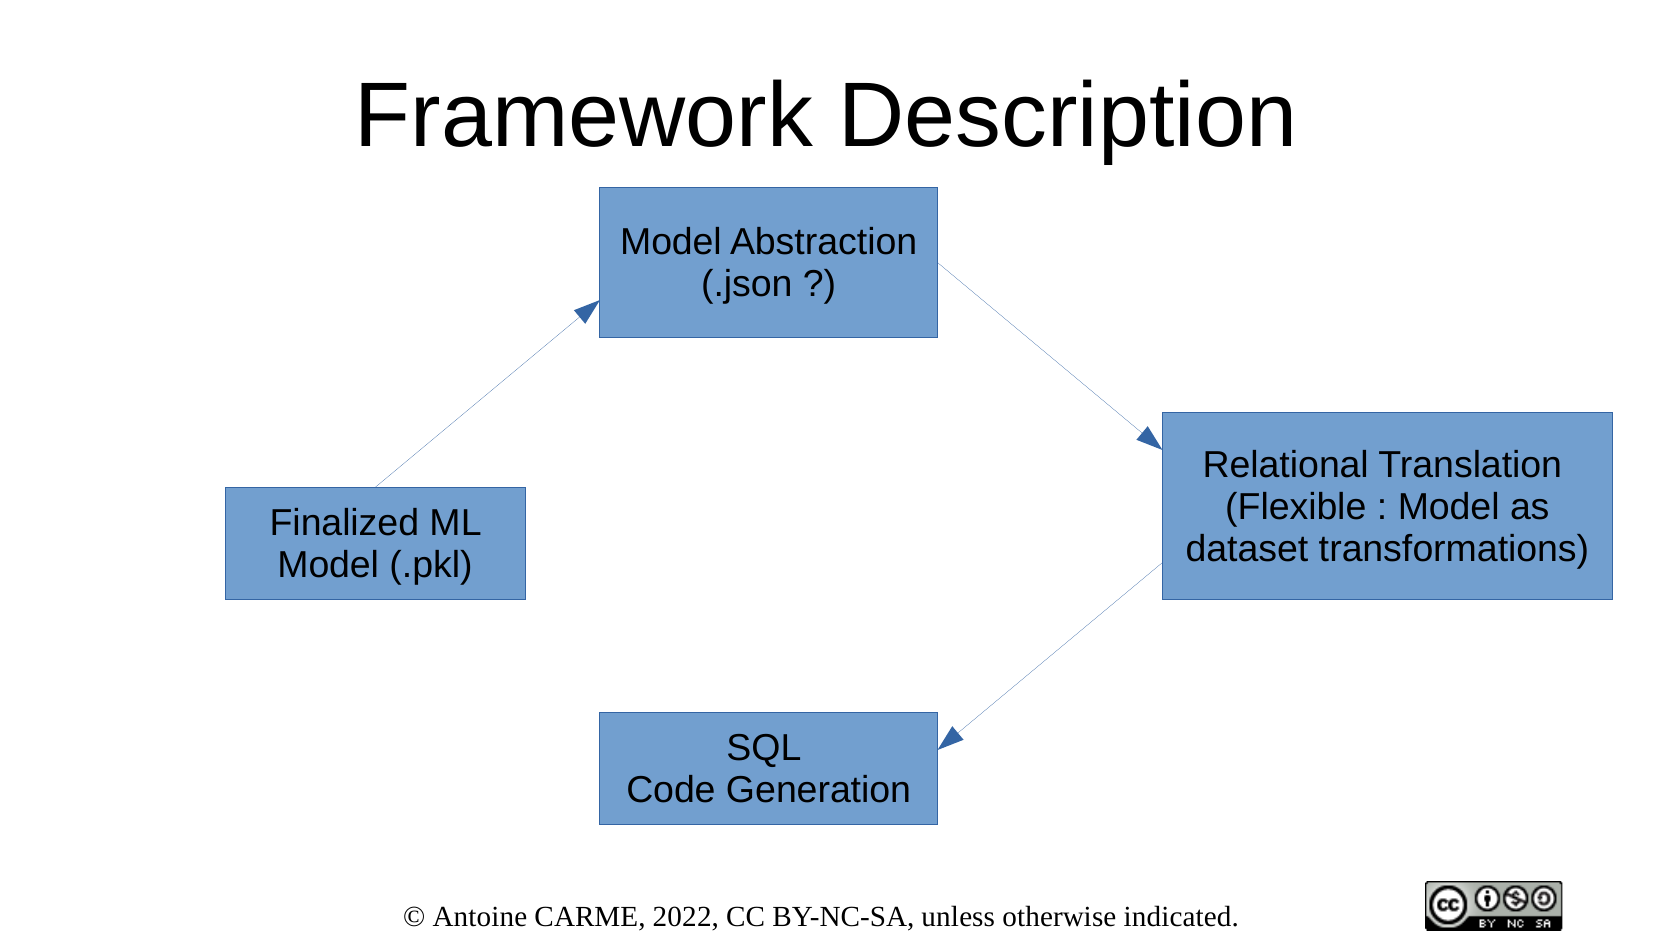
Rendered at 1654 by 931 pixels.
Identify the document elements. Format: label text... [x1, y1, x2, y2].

text_box Finalized ML Model (.pkl) [225, 487, 526, 600]
title Framework Description [82, 37, 1571, 193]
text_box Model Abstraction (.json ?) [599, 187, 938, 338]
text_box SQL Code Generation [599, 712, 938, 825]
picture [1425, 881, 1563, 931]
text_box Relational Translation (Flexible : Model as dataset transformations) [1162, 412, 1613, 600]
